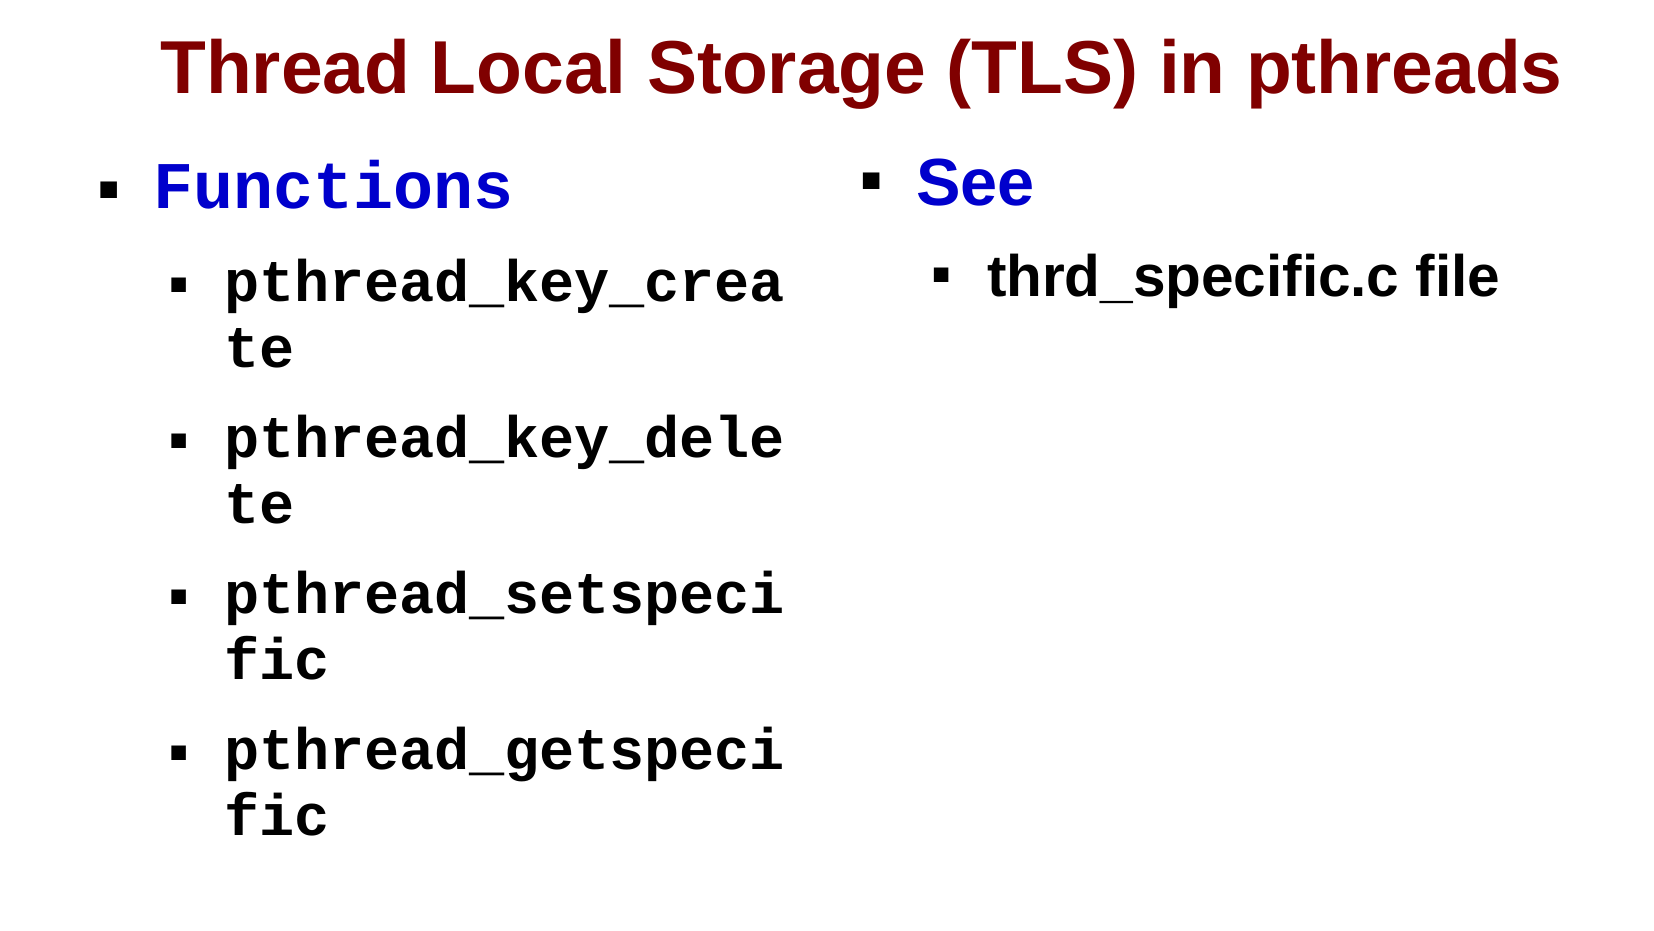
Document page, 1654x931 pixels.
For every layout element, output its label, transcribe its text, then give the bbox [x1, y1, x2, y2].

list Functions pthread_key_create pthread_key_delete pthread_setspecific pthread_getspecific [82, 153, 804, 931]
title Thread Local Storage (TLS) in pthreads [82, 0, 1571, 146]
list See thrd_specific.c file [845, 145, 1595, 886]
